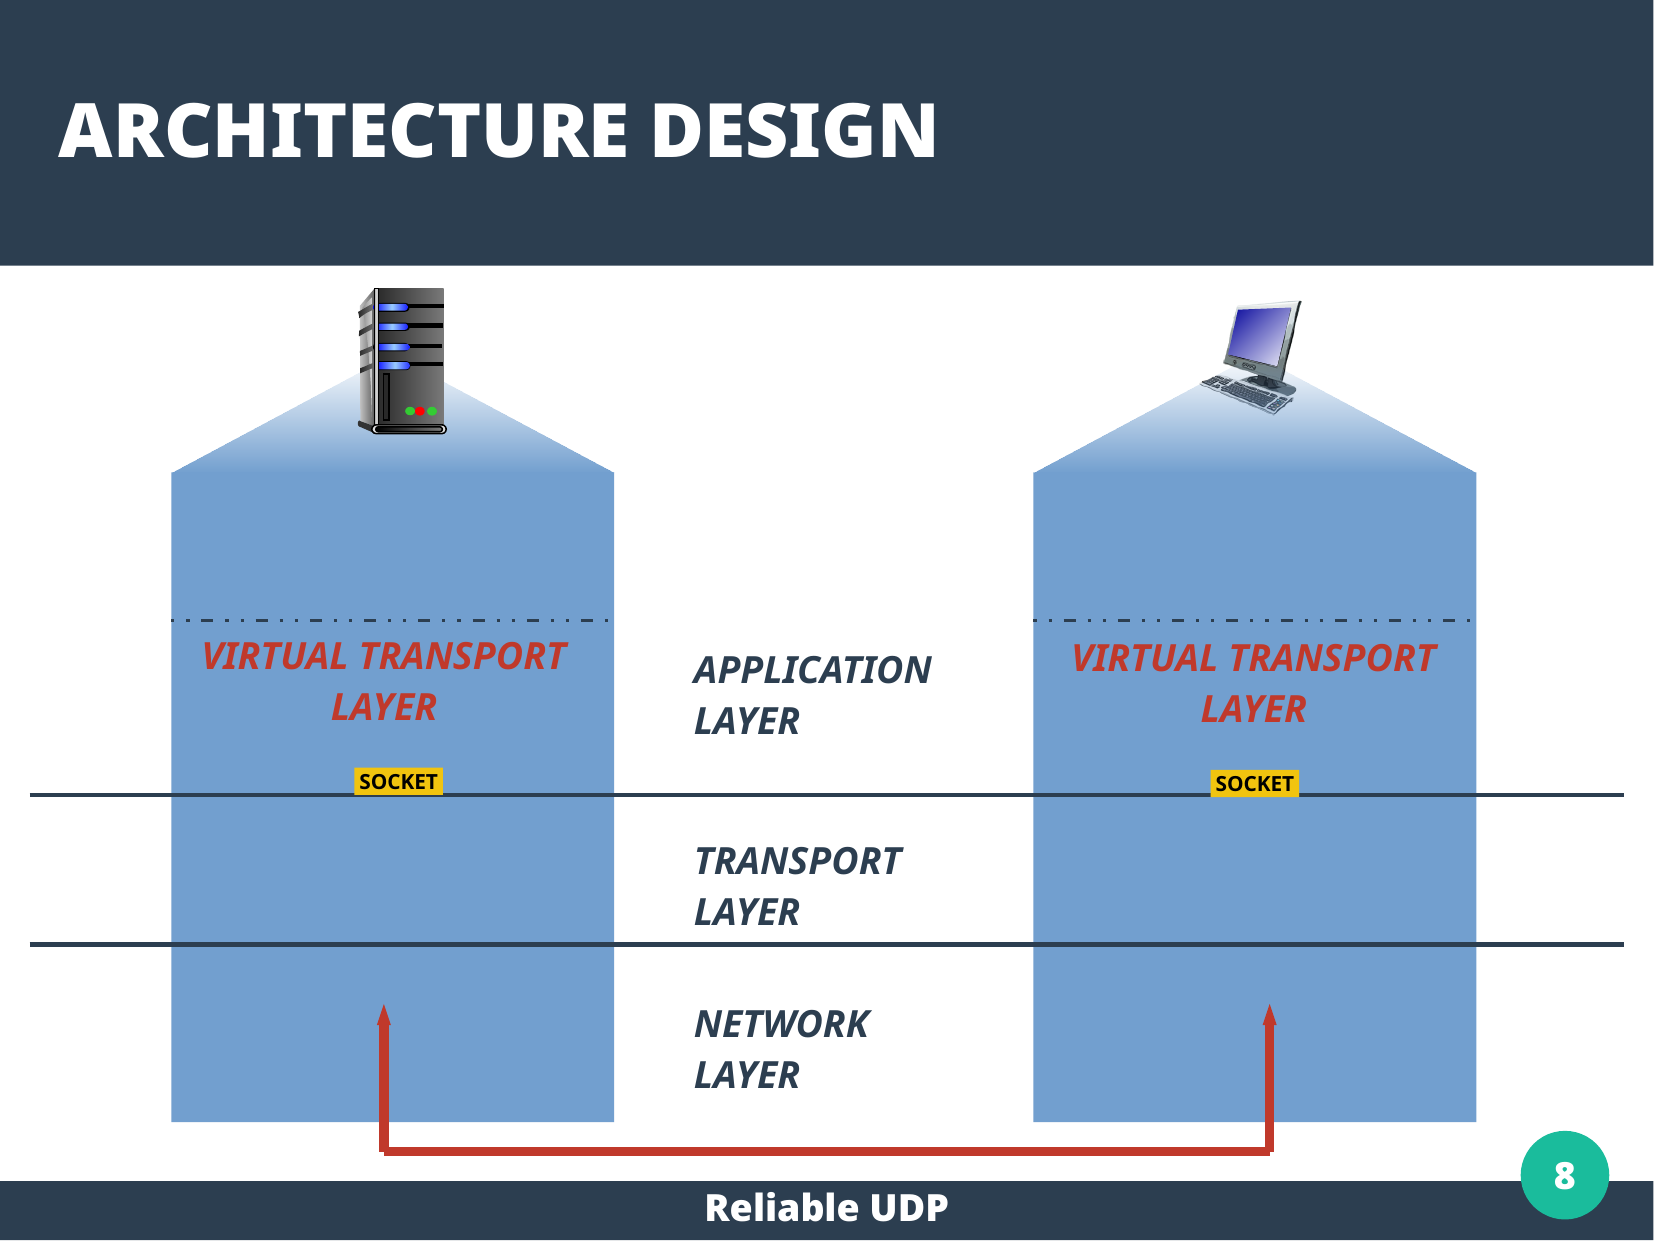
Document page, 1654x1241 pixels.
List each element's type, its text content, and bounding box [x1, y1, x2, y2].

text_box VIRTUAL TRANSPORT LAYER [1046, 624, 1461, 770]
text_box [171, 797, 615, 942]
text_box SOCKET [1210, 769, 1300, 798]
text_box [171, 288, 615, 793]
text_box VIRTUAL TRANSPORT LAYER [177, 622, 591, 768]
text_box NETWORK LAYER [679, 990, 923, 1093]
text_box SOCKET [354, 767, 443, 795]
text_box APPLICATION LAYER [679, 636, 987, 739]
text_box TRANSPORT LAYER [679, 826, 964, 929]
picture [1174, 295, 1304, 396]
text_box [1033, 797, 1477, 942]
text_box [1033, 947, 1477, 1123]
text_box [171, 947, 615, 1123]
text_box [1033, 307, 1477, 793]
title ARCHITECTURE DESIGN [59, 49, 1595, 207]
